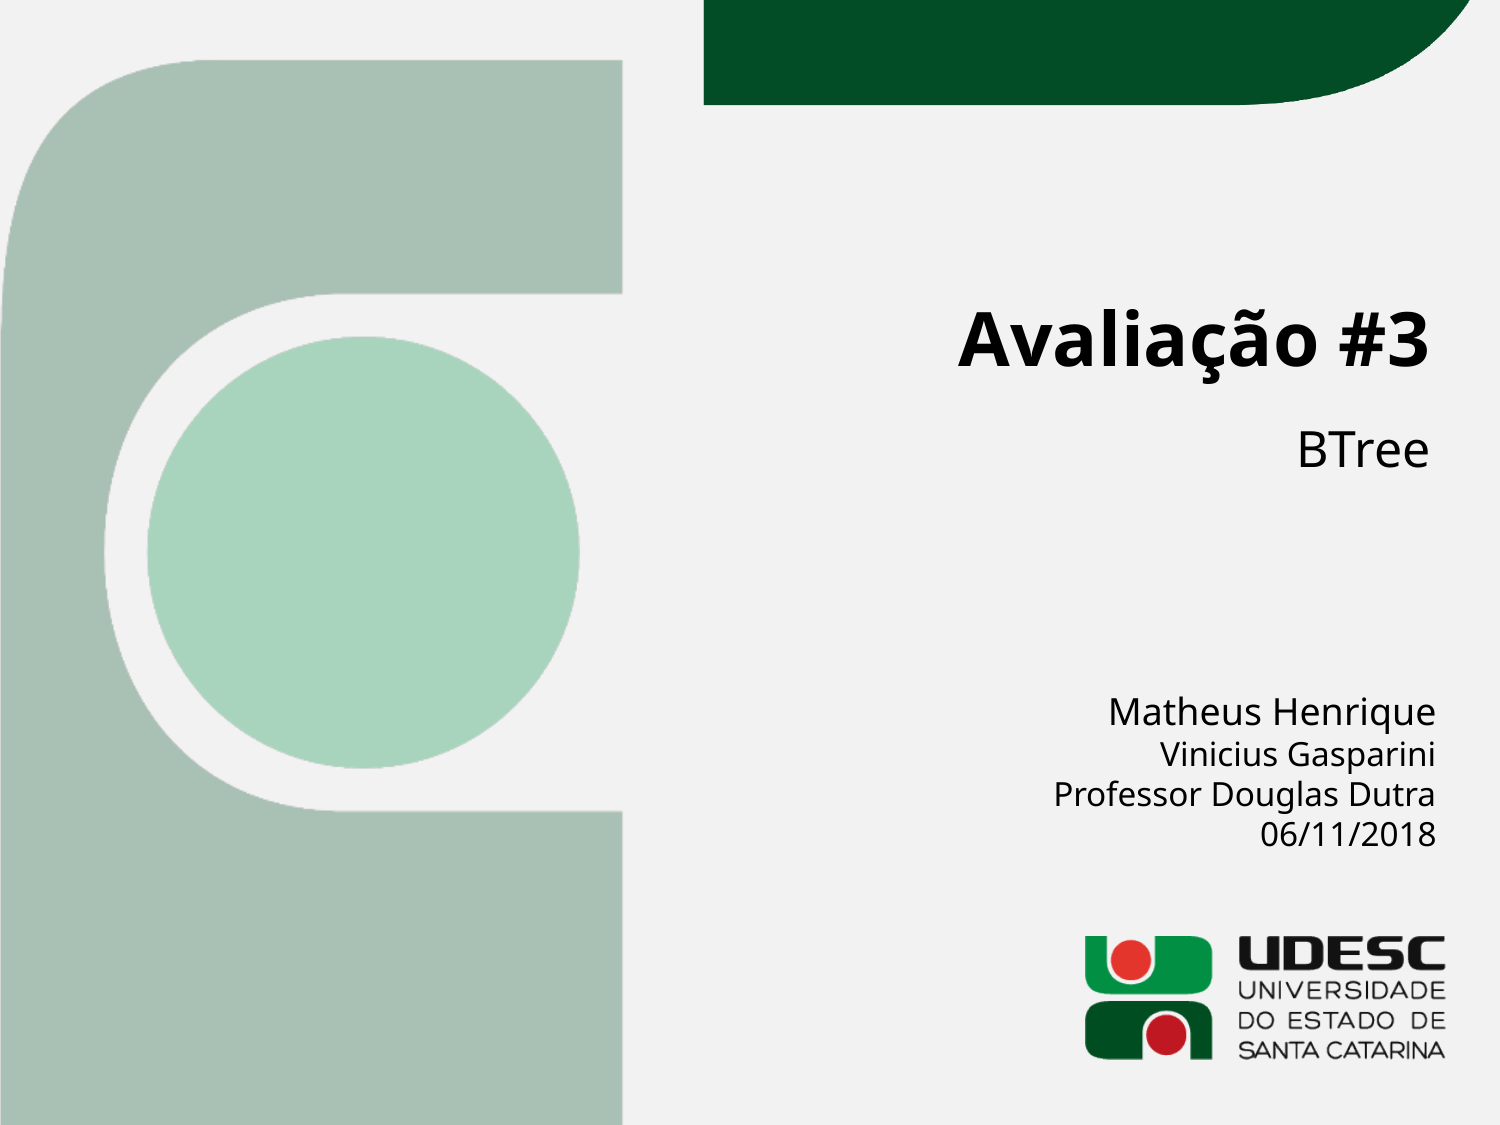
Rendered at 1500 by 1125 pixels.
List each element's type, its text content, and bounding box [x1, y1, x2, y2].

text_box BTree [747, 410, 1446, 485]
text_box Matheus Henrique Vinicius Gasparini Professor Douglas Dutra 06/11/2018 [785, 680, 1452, 861]
picture [0, 0, 1500, 1125]
text_box Avaliação #3 [690, 283, 1446, 389]
picture [1085, 936, 1446, 1060]
